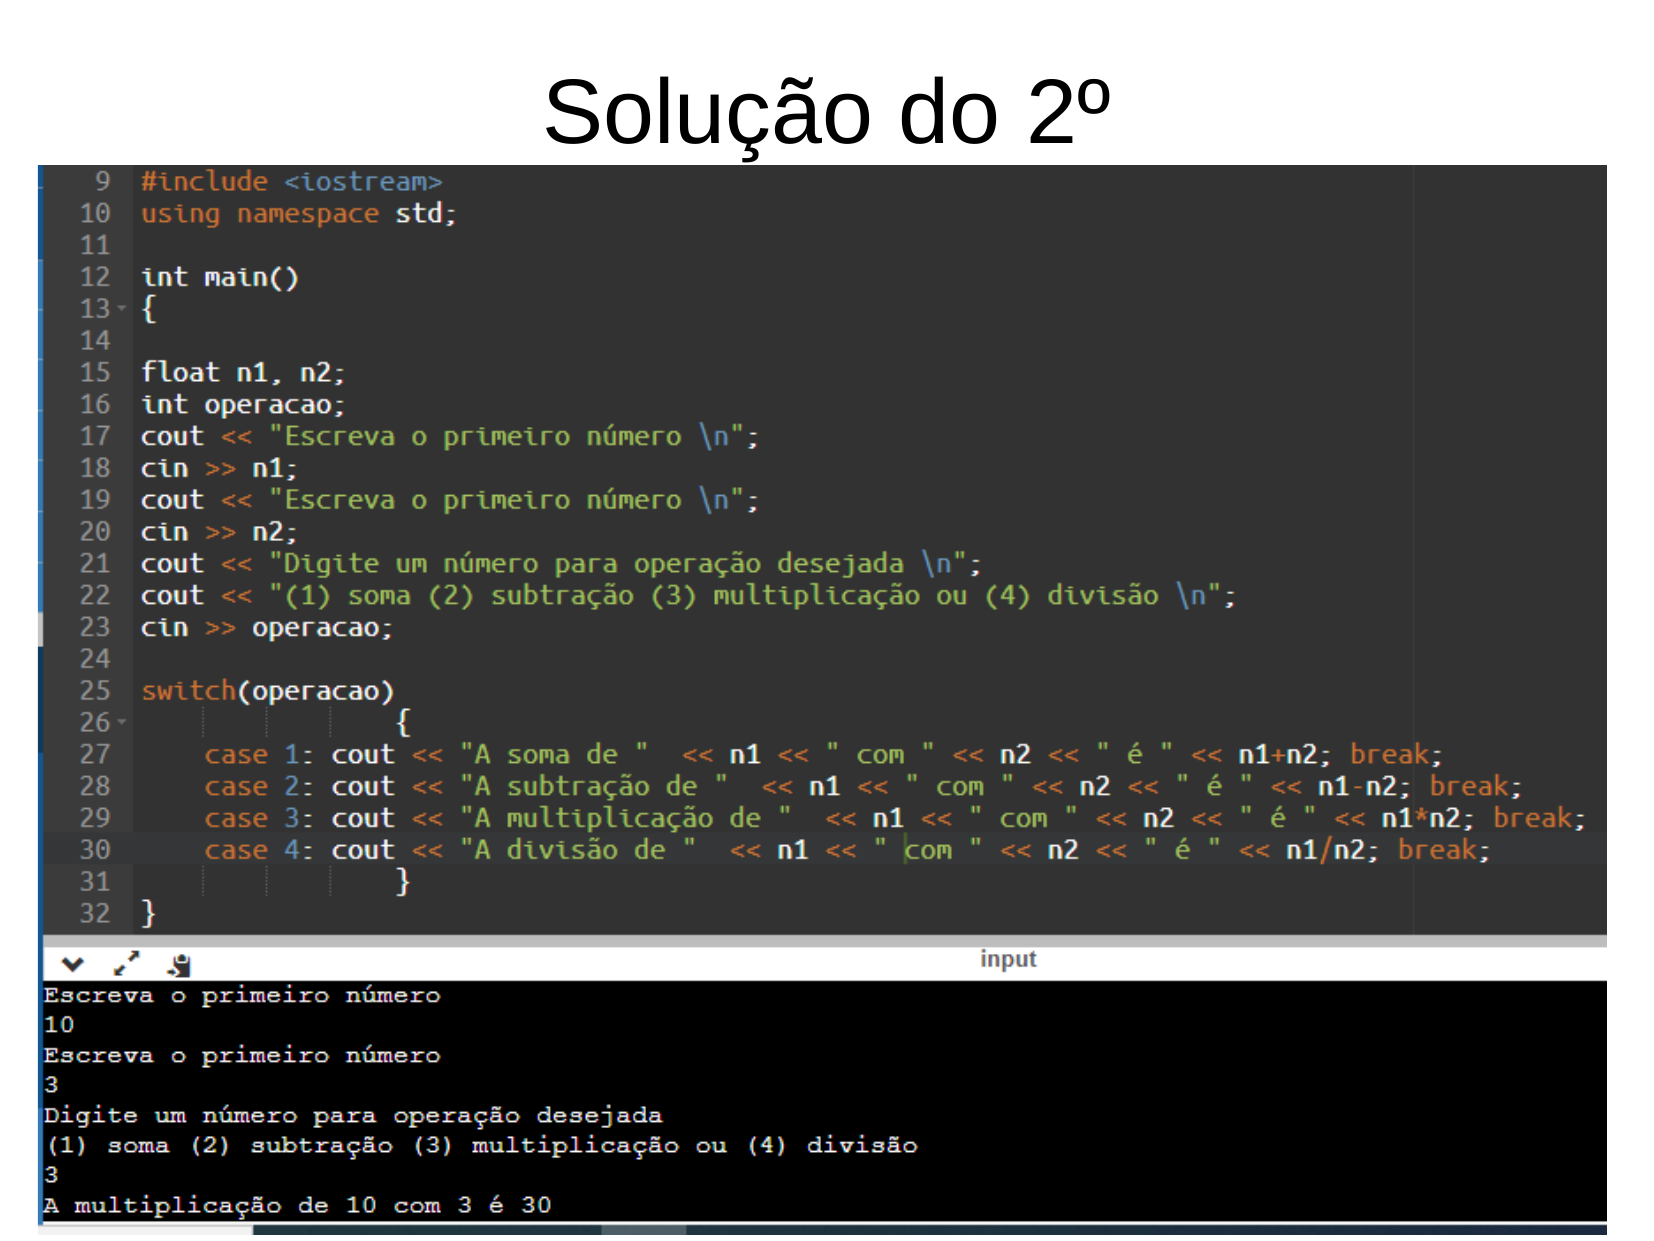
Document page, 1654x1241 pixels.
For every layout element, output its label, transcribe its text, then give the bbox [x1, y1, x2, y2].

title Solução do 2º [82, 8, 1571, 165]
picture [37, 165, 1607, 1235]
